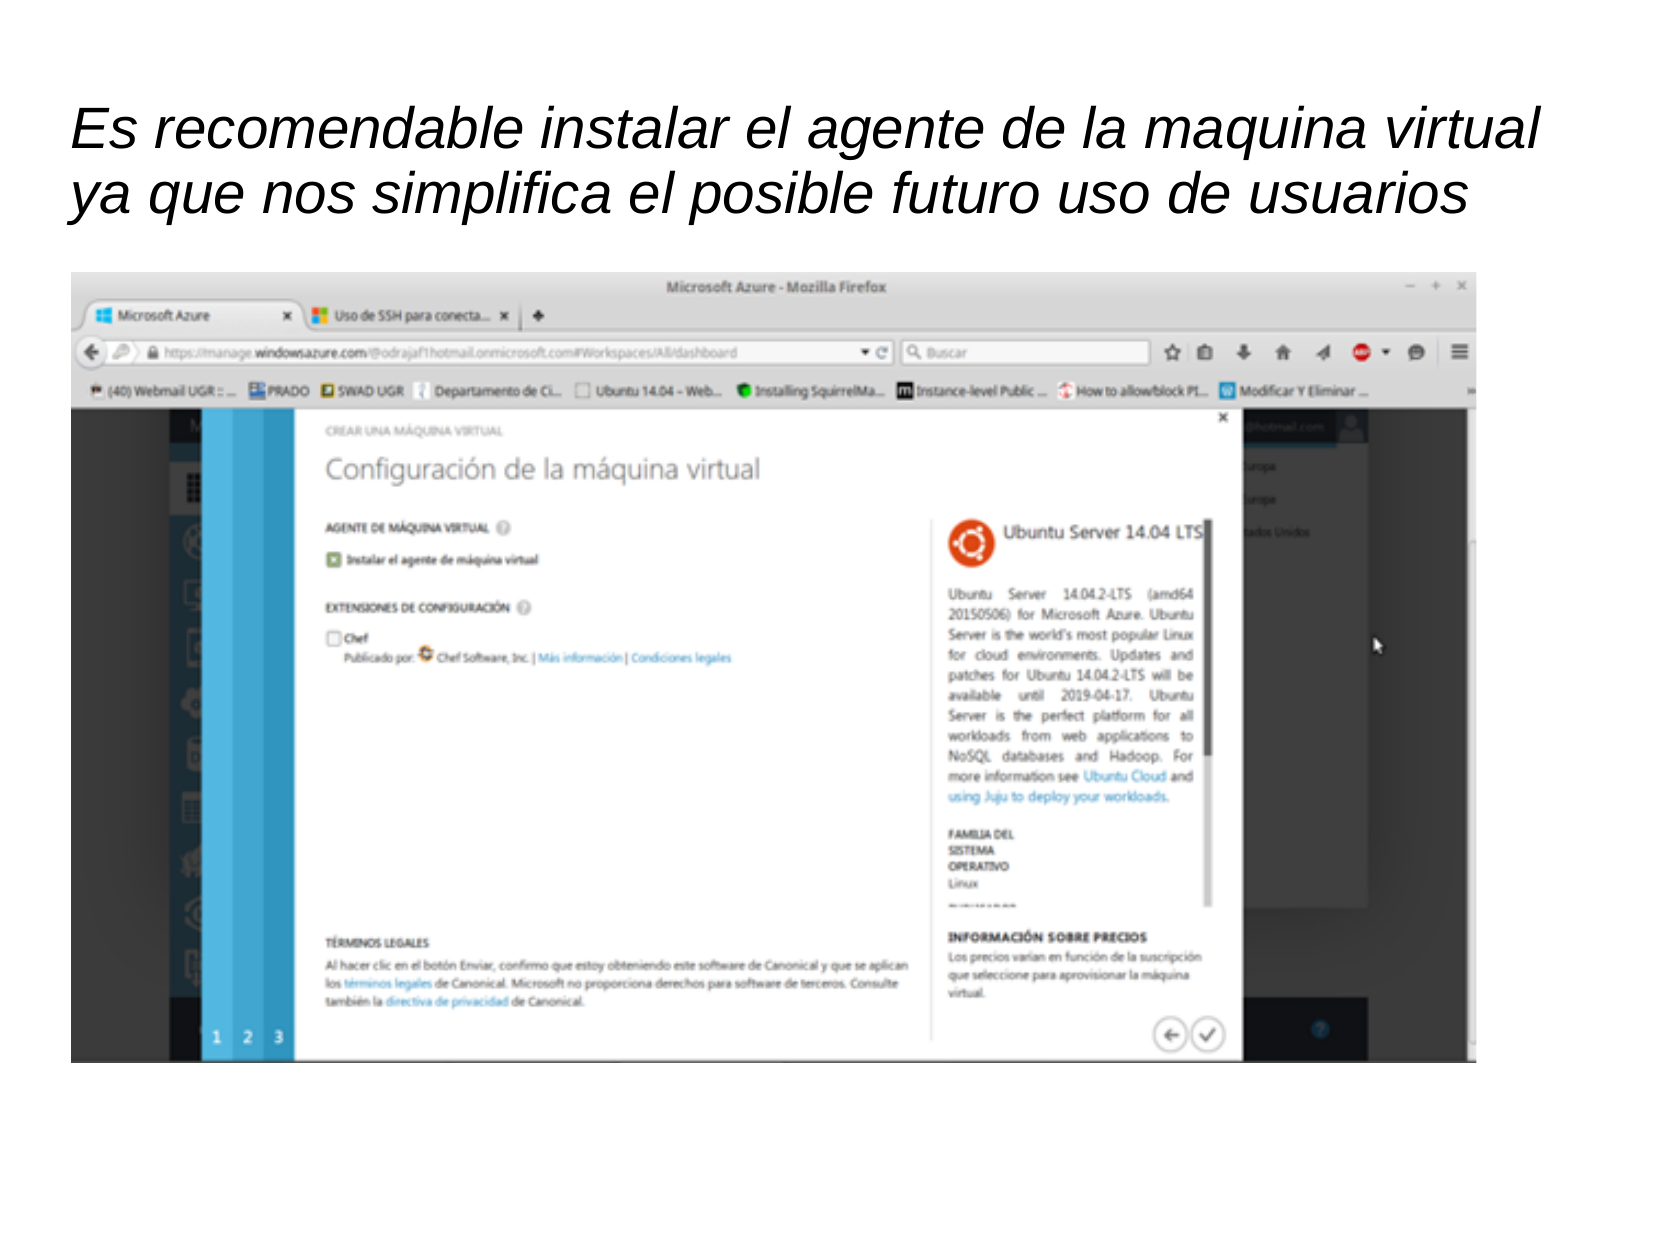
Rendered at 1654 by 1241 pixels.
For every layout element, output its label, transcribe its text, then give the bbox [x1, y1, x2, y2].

list Es recomendable instalar el agente de la maquina virtual ya que nos simplifica el posible futuro uso de usuarios [70, 95, 1559, 815]
picture [70, 271, 1477, 1063]
